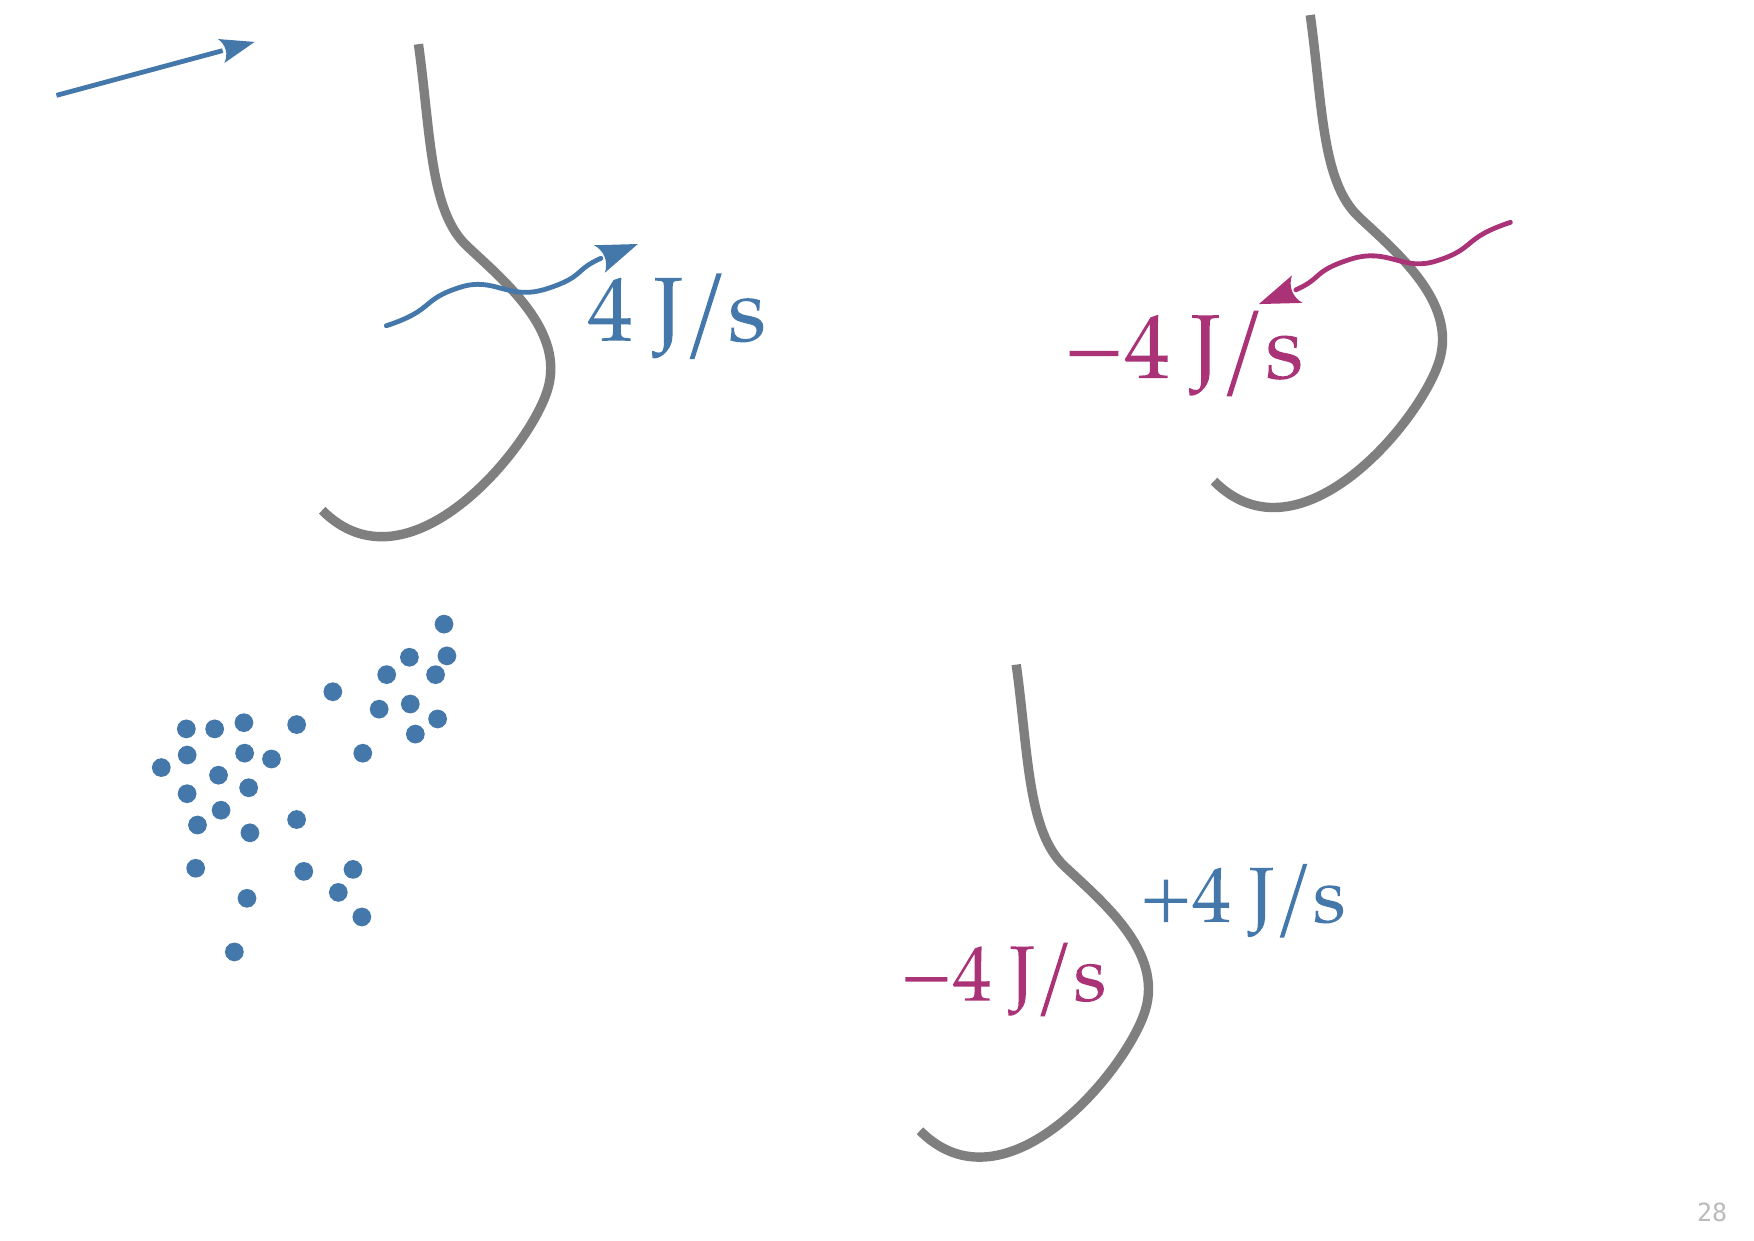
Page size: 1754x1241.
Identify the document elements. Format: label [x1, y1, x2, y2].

text_box [177, 784, 197, 804]
text_box [294, 861, 314, 881]
text_box [369, 699, 389, 719]
text_box [323, 682, 343, 702]
text_box [1314, 885, 1344, 924]
text_box [151, 758, 171, 777]
text_box [1279, 863, 1308, 938]
text_box [952, 946, 990, 1001]
text_box [1188, 315, 1219, 396]
text_box [1226, 310, 1259, 397]
text_box [240, 823, 260, 843]
text_box [186, 858, 206, 878]
text_box [224, 942, 244, 962]
text_box [205, 719, 225, 739]
text_box [587, 277, 631, 341]
text_box [1008, 946, 1034, 1016]
text_box [287, 810, 307, 829]
text_box [400, 694, 420, 714]
text_box [377, 665, 397, 685]
text_box [434, 614, 454, 634]
text_box [209, 765, 228, 785]
text_box [1069, 350, 1119, 357]
text_box [426, 665, 445, 685]
text_box [1267, 335, 1301, 380]
text_box [343, 859, 363, 879]
text_box [328, 882, 348, 902]
text_box [905, 977, 948, 982]
text_box [1075, 963, 1104, 1003]
text_box [730, 298, 764, 343]
text_box [1144, 879, 1188, 923]
text_box [234, 713, 254, 733]
text_box [651, 277, 682, 359]
text_box [1192, 867, 1230, 923]
text_box [1124, 315, 1168, 379]
text_box [689, 273, 722, 360]
text_box [188, 815, 207, 835]
text_box [428, 709, 448, 729]
text_box [405, 724, 425, 744]
text_box [399, 647, 419, 667]
text_box [1040, 942, 1068, 1017]
text_box [353, 743, 373, 763]
text_box [437, 646, 457, 666]
text_box [211, 800, 231, 820]
text_box [352, 907, 372, 927]
text_box [1247, 867, 1273, 938]
text_box [235, 743, 255, 763]
text_box [287, 715, 307, 734]
text_box [177, 745, 197, 765]
text_box [239, 778, 259, 798]
text_box [262, 749, 281, 769]
text_box [237, 888, 257, 908]
text_box [176, 719, 196, 739]
